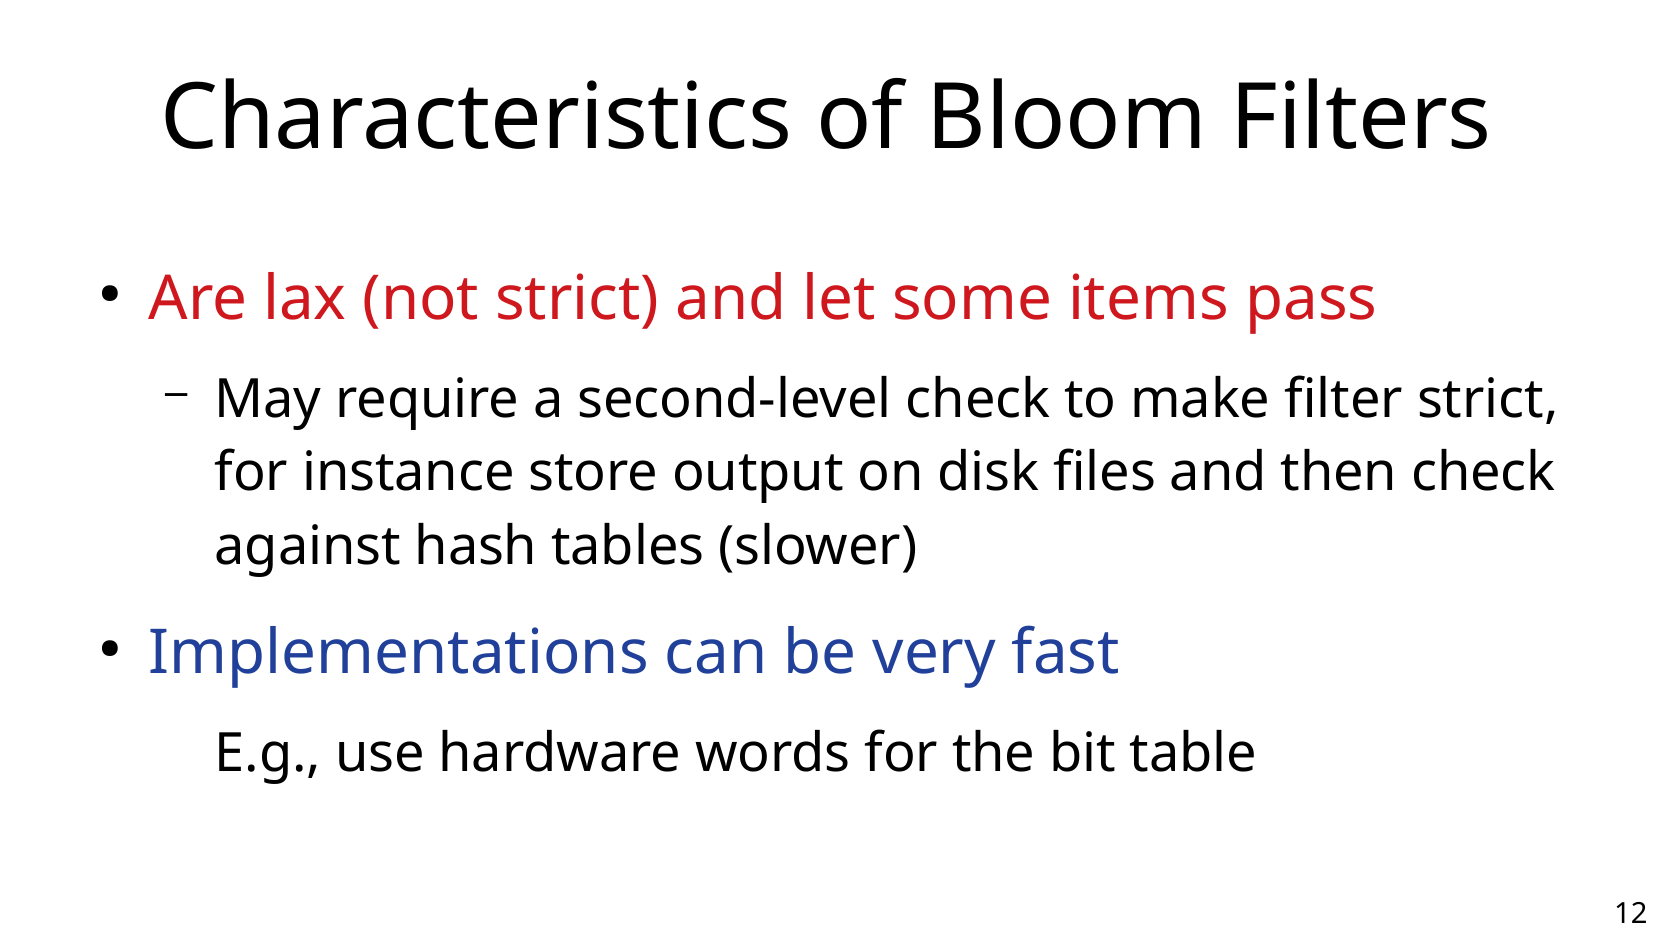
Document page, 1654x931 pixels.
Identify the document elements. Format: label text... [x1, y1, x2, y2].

list Are lax (not strict) and let some items pass May require a second-level check to make filter strict, for instance store output on disk files and then check against hash tables (slower) Implementations can be very fast E.g., use hardware words for the bit table [82, 253, 1571, 793]
title Characteristics of Bloom Filters [82, 1, 1571, 226]
